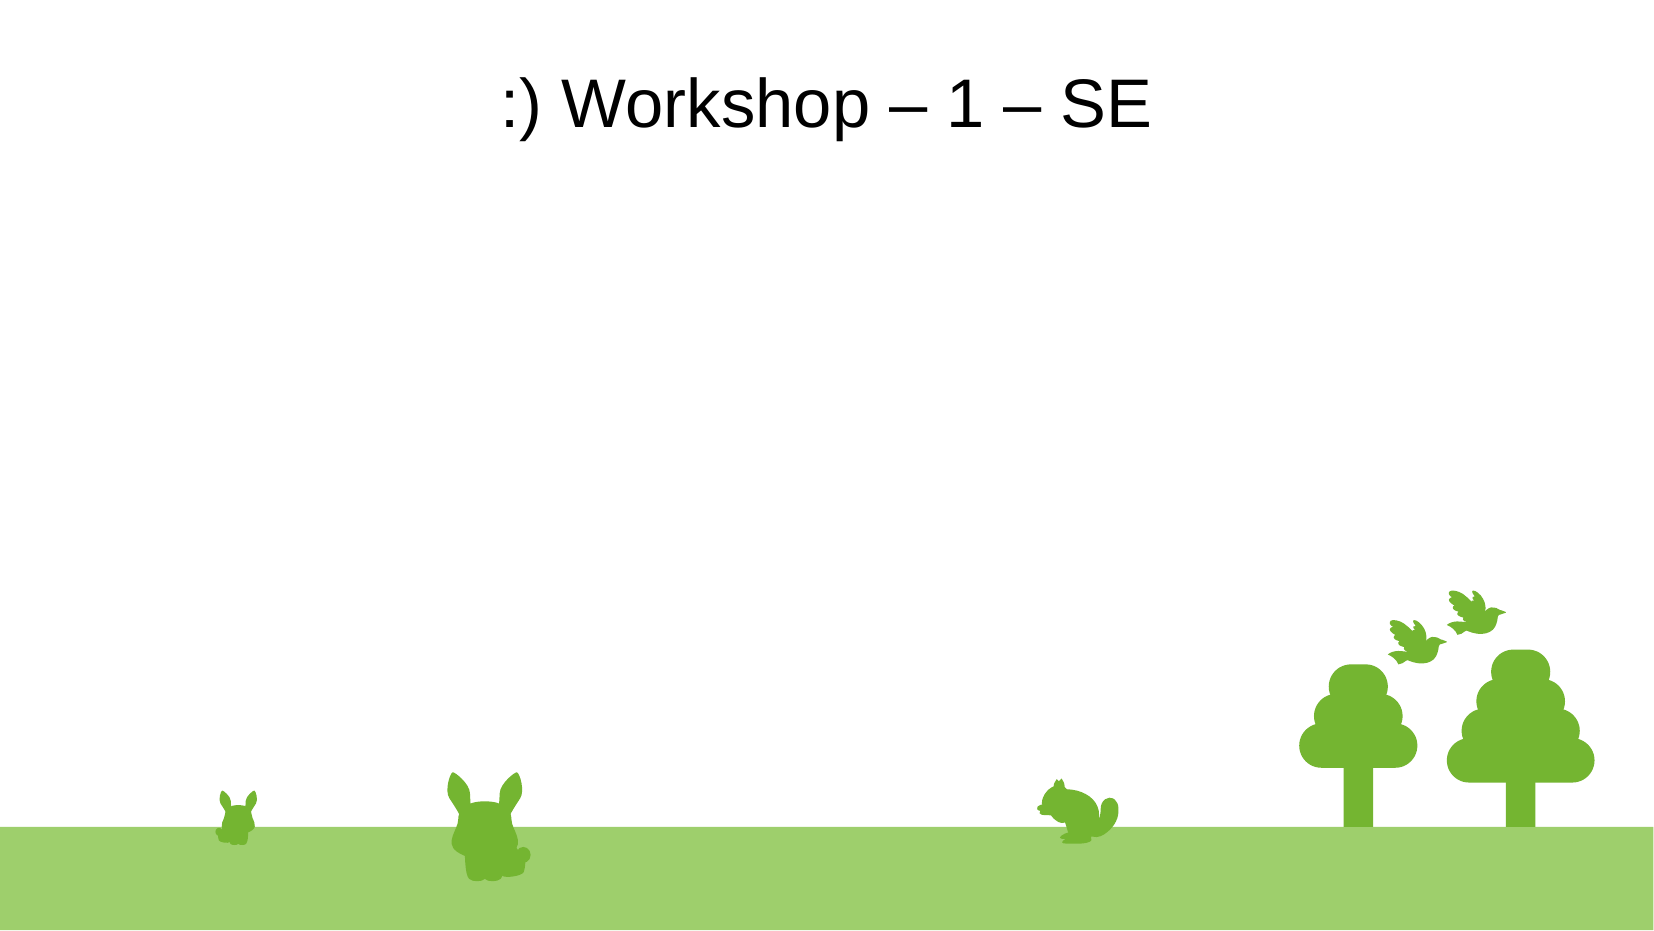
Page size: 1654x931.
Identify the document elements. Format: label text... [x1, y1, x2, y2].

title :) Workshop – 1 – SE [88, 29, 1565, 178]
